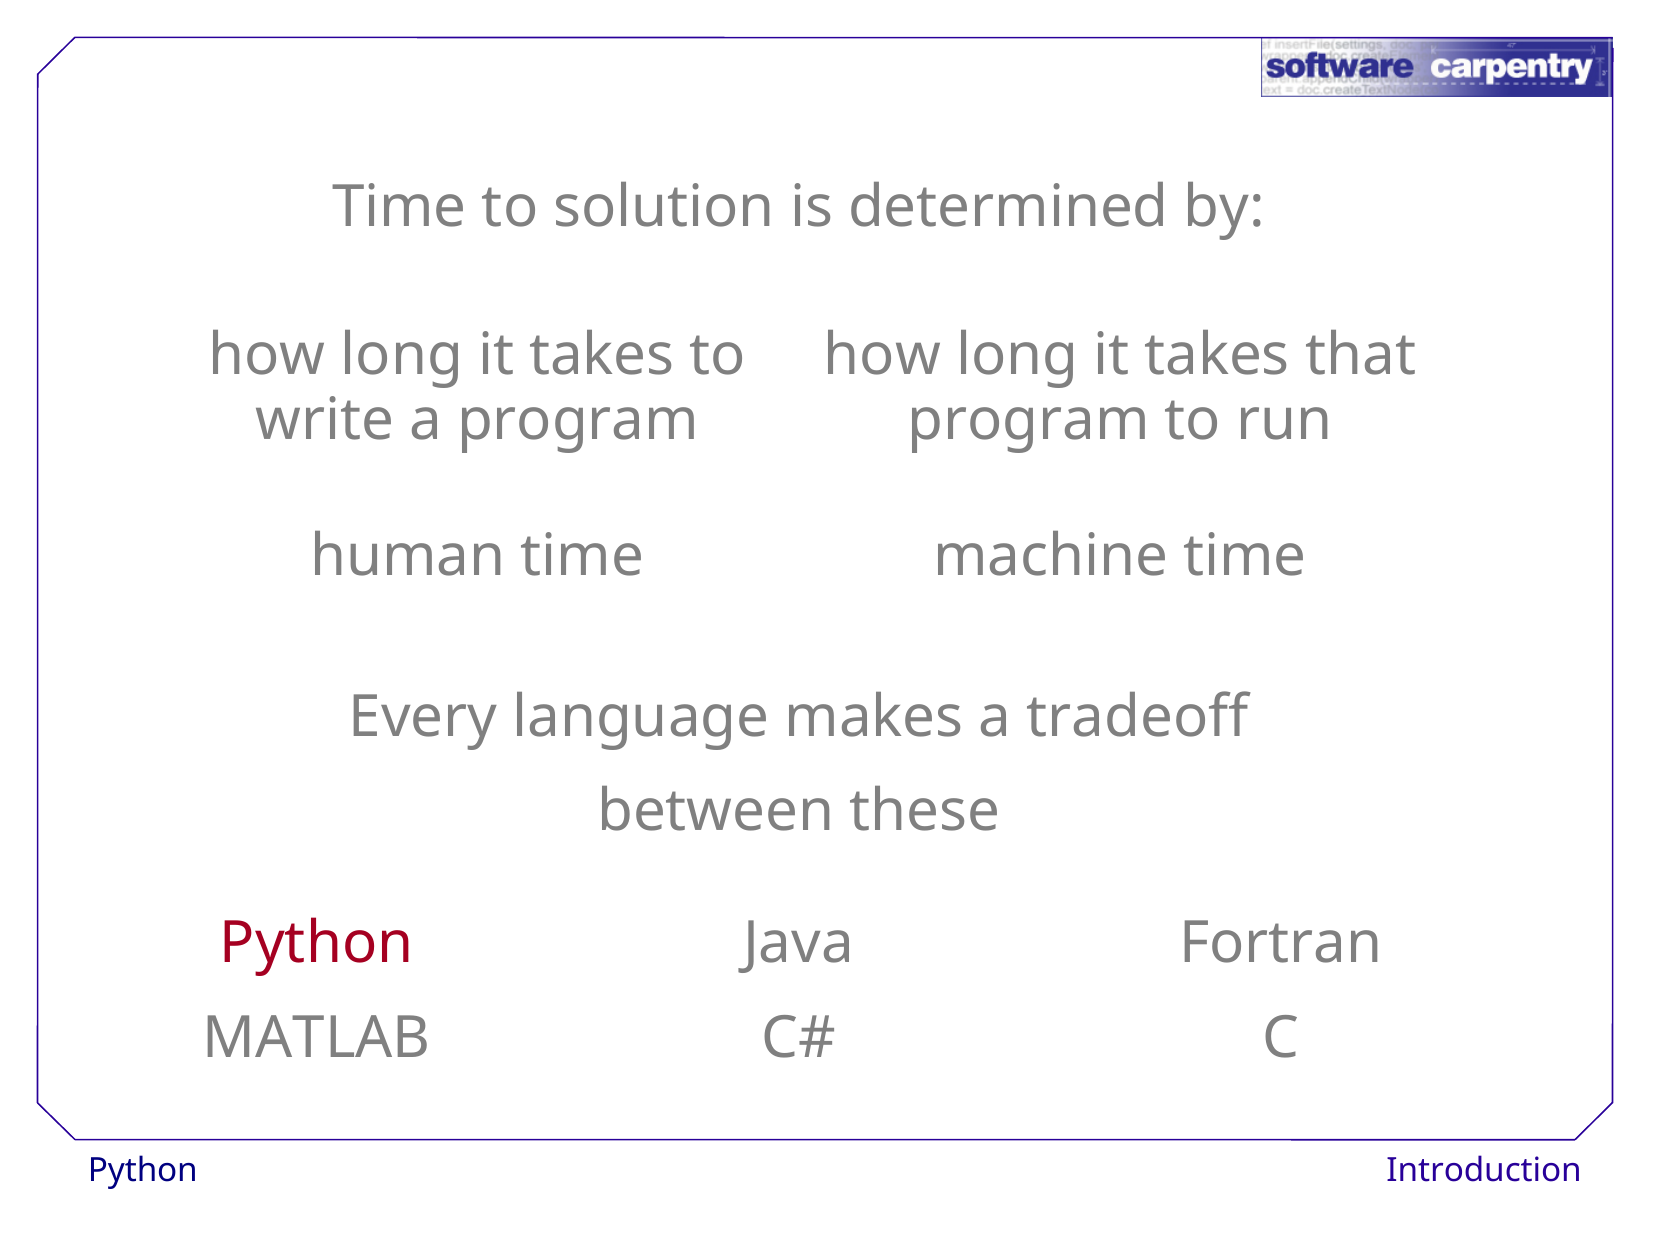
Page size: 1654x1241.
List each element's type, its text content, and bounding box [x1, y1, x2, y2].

table_cell how long it takes to write a program [156, 315, 799, 516]
picture [1261, 39, 1613, 97]
table_cell machine time [799, 516, 1441, 676]
table_cell Python MATLAB [156, 903, 477, 1078]
table_cell Every language makes a tradeoff between these [156, 676, 1441, 903]
table_cell Fortran C [1120, 903, 1441, 1078]
table_cell how long it takes that program to run [799, 315, 1441, 516]
table_cell Java C# [477, 903, 1120, 1078]
table_header Time to solution is determined by: [156, 166, 1441, 315]
table_cell human time [156, 516, 799, 676]
